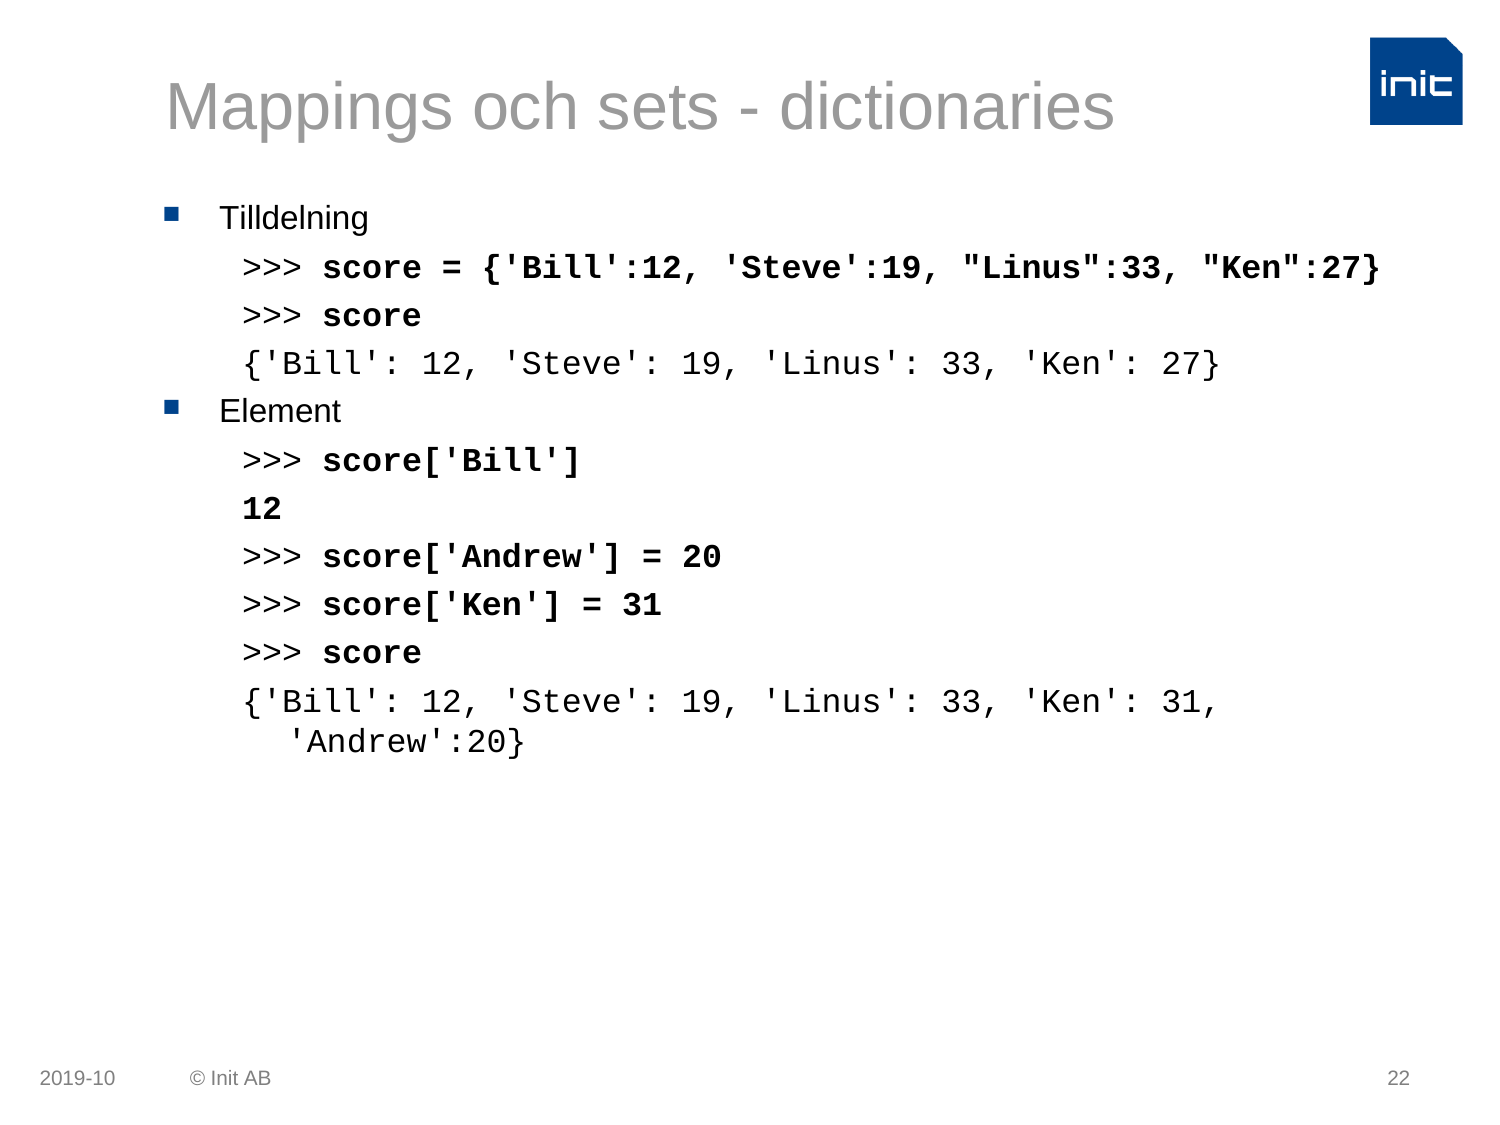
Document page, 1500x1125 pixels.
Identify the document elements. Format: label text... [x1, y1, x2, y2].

text_box <nummer> [1350, 1037, 1426, 1098]
text_box 2019-10 [24, 1037, 151, 1098]
picture [1370, 37, 1463, 125]
text_box Mappings och sets - dictionaries [150, 0, 1351, 151]
text_box © Init AB [174, 1037, 1326, 1098]
text_box Tilldelning >>> score = {'Bill':12, 'Steve':19, "Linus":33, "Ken":27} >>> score {'Bill': 12, 'Steve': 19, 'Linus': 33, 'Ken': 27} Element >>> score['Bill'] 12 >>> score['Andrew'] = 20 >>> score['Ken'] = 31 >>> score {'Bill': 12, 'Steve': 19, 'Linus': 33, 'Ken': 31, 'Andrew':20} [150, 188, 1441, 963]
